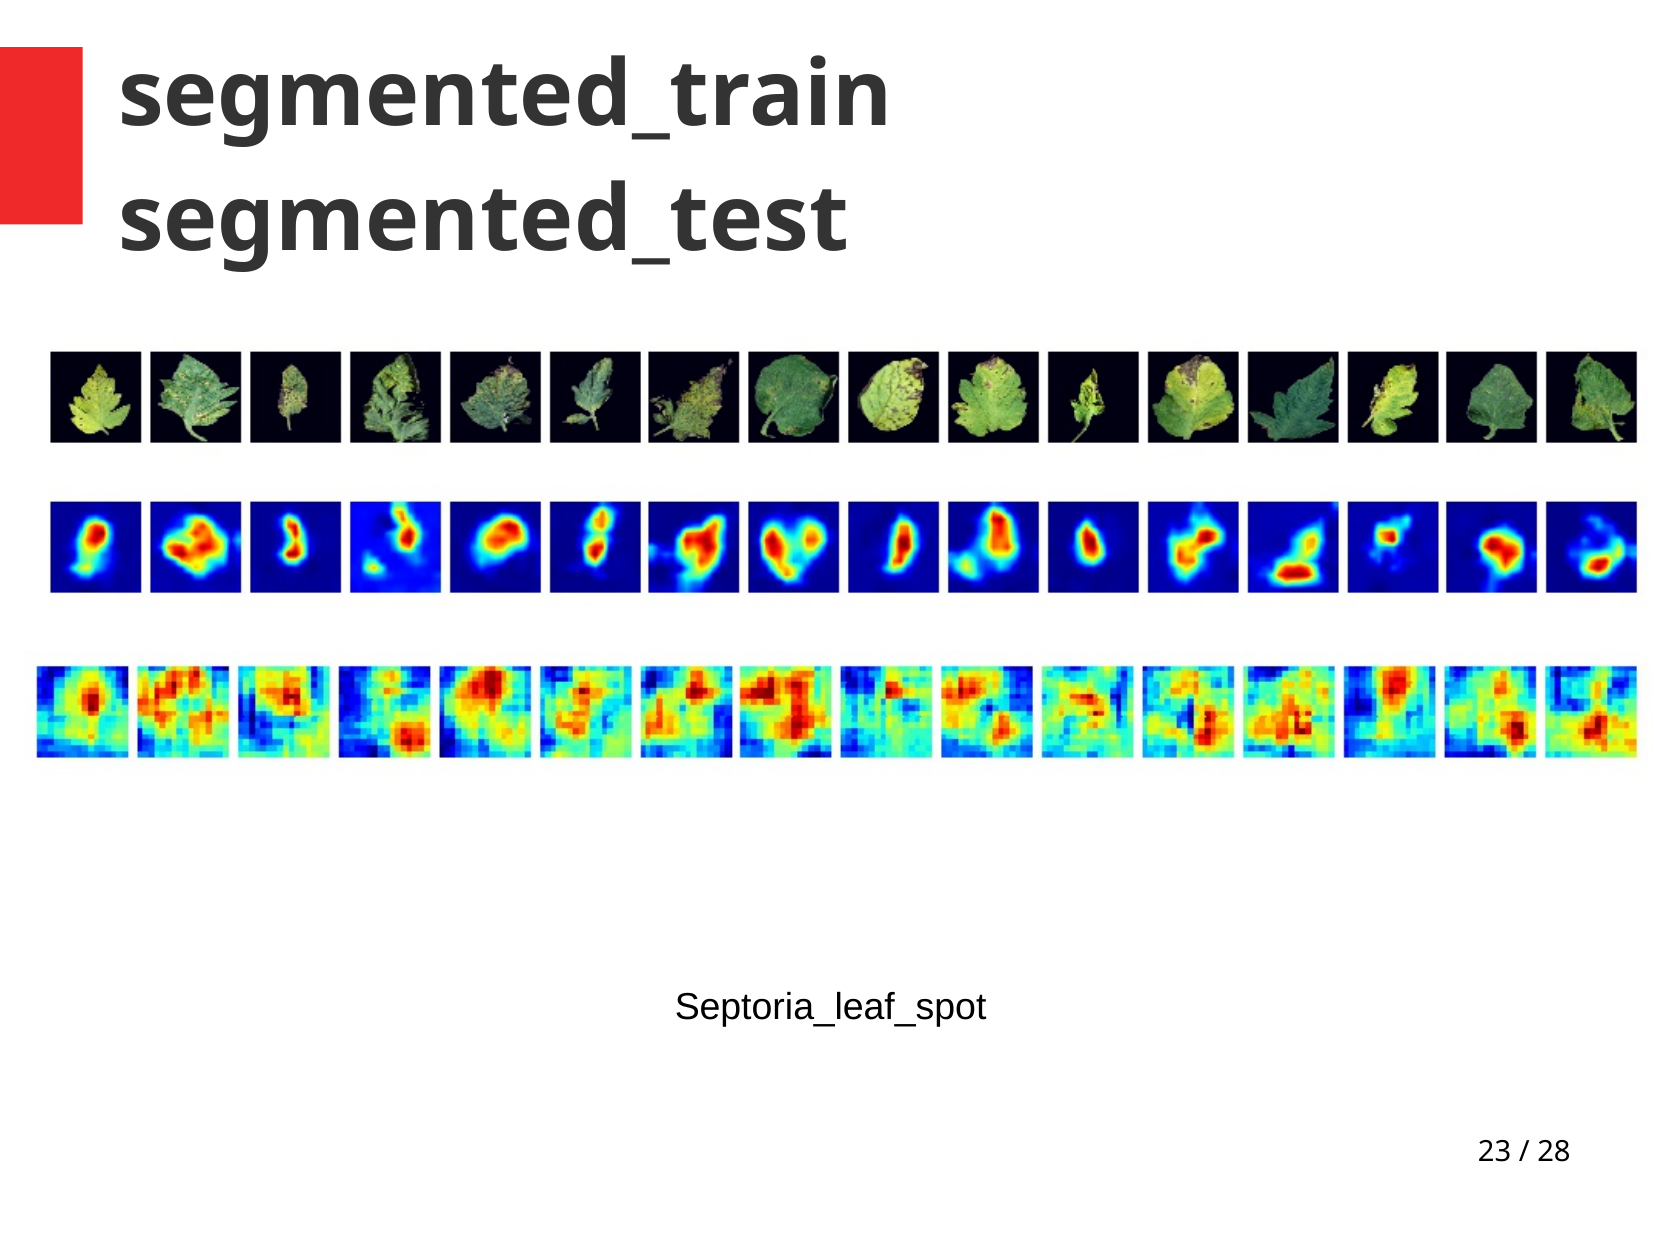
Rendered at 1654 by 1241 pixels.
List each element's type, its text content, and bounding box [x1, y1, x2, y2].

picture [0, 335, 1654, 481]
picture [0, 485, 1654, 631]
picture [0, 651, 1654, 796]
text_box Septoria_leaf_spot [660, 978, 1002, 1036]
title segmented_train segmented_test [118, 45, 1571, 260]
